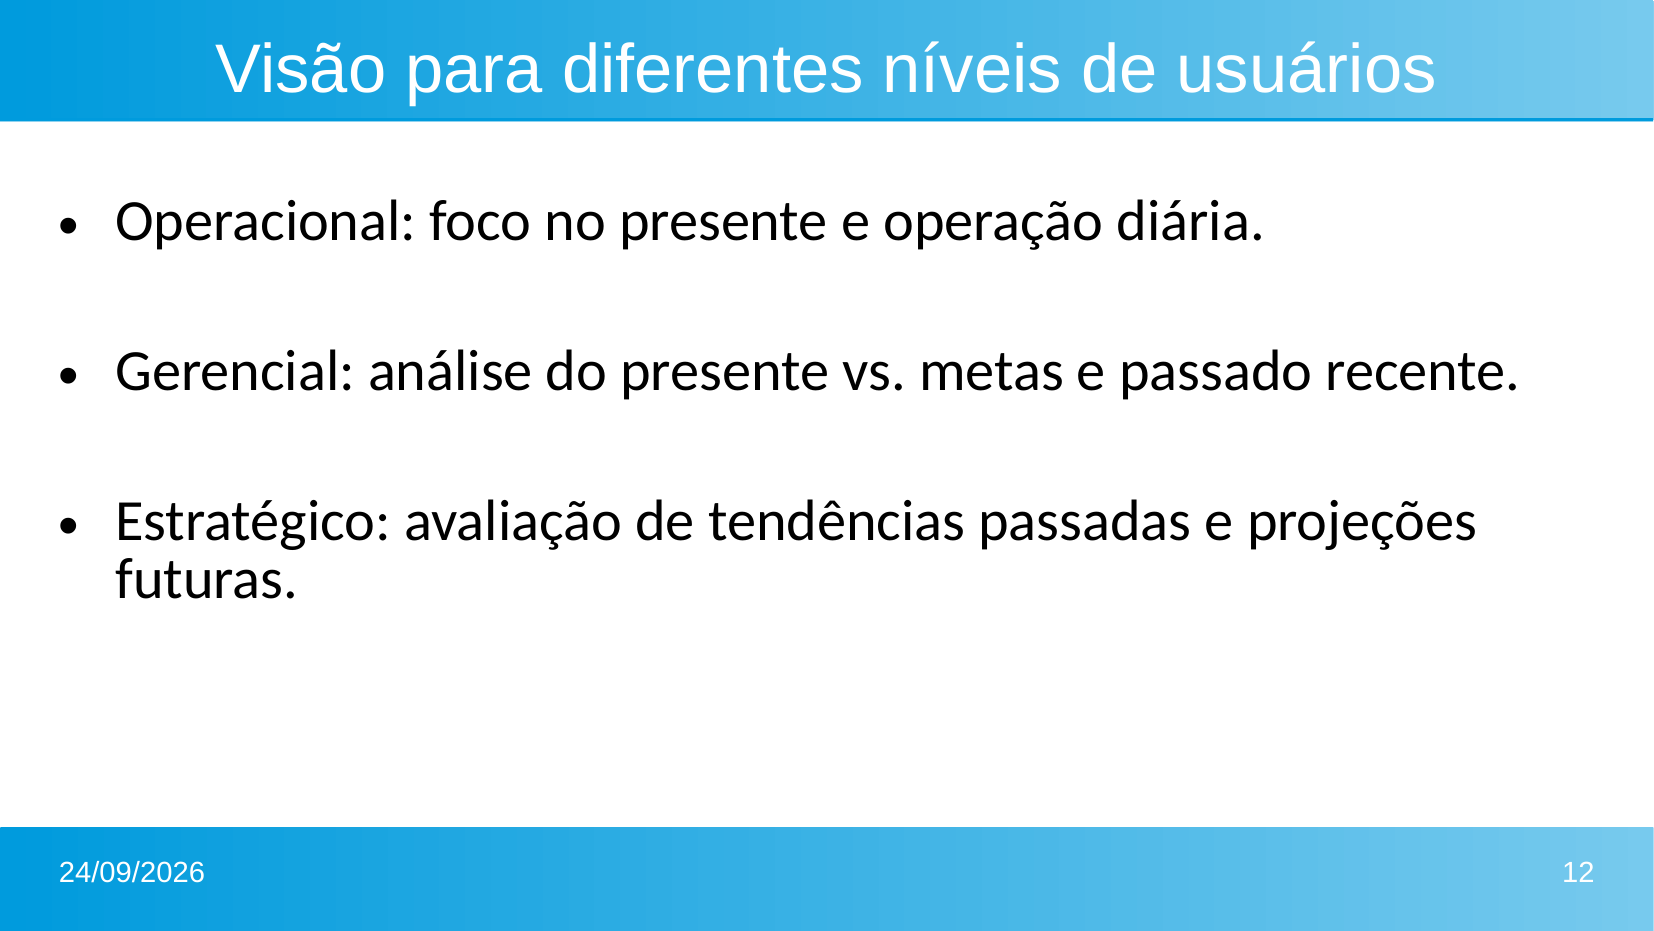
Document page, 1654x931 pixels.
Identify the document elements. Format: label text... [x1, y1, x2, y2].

title Visão para diferentes níveis de usuários [59, 29, 1595, 108]
list Operacional: foco no presente e operação diária. Gerencial: análise do presente vs. metas e passado recente. Estratégico: avaliação de tendências passadas e projeções futuras. [59, 118, 1595, 709]
